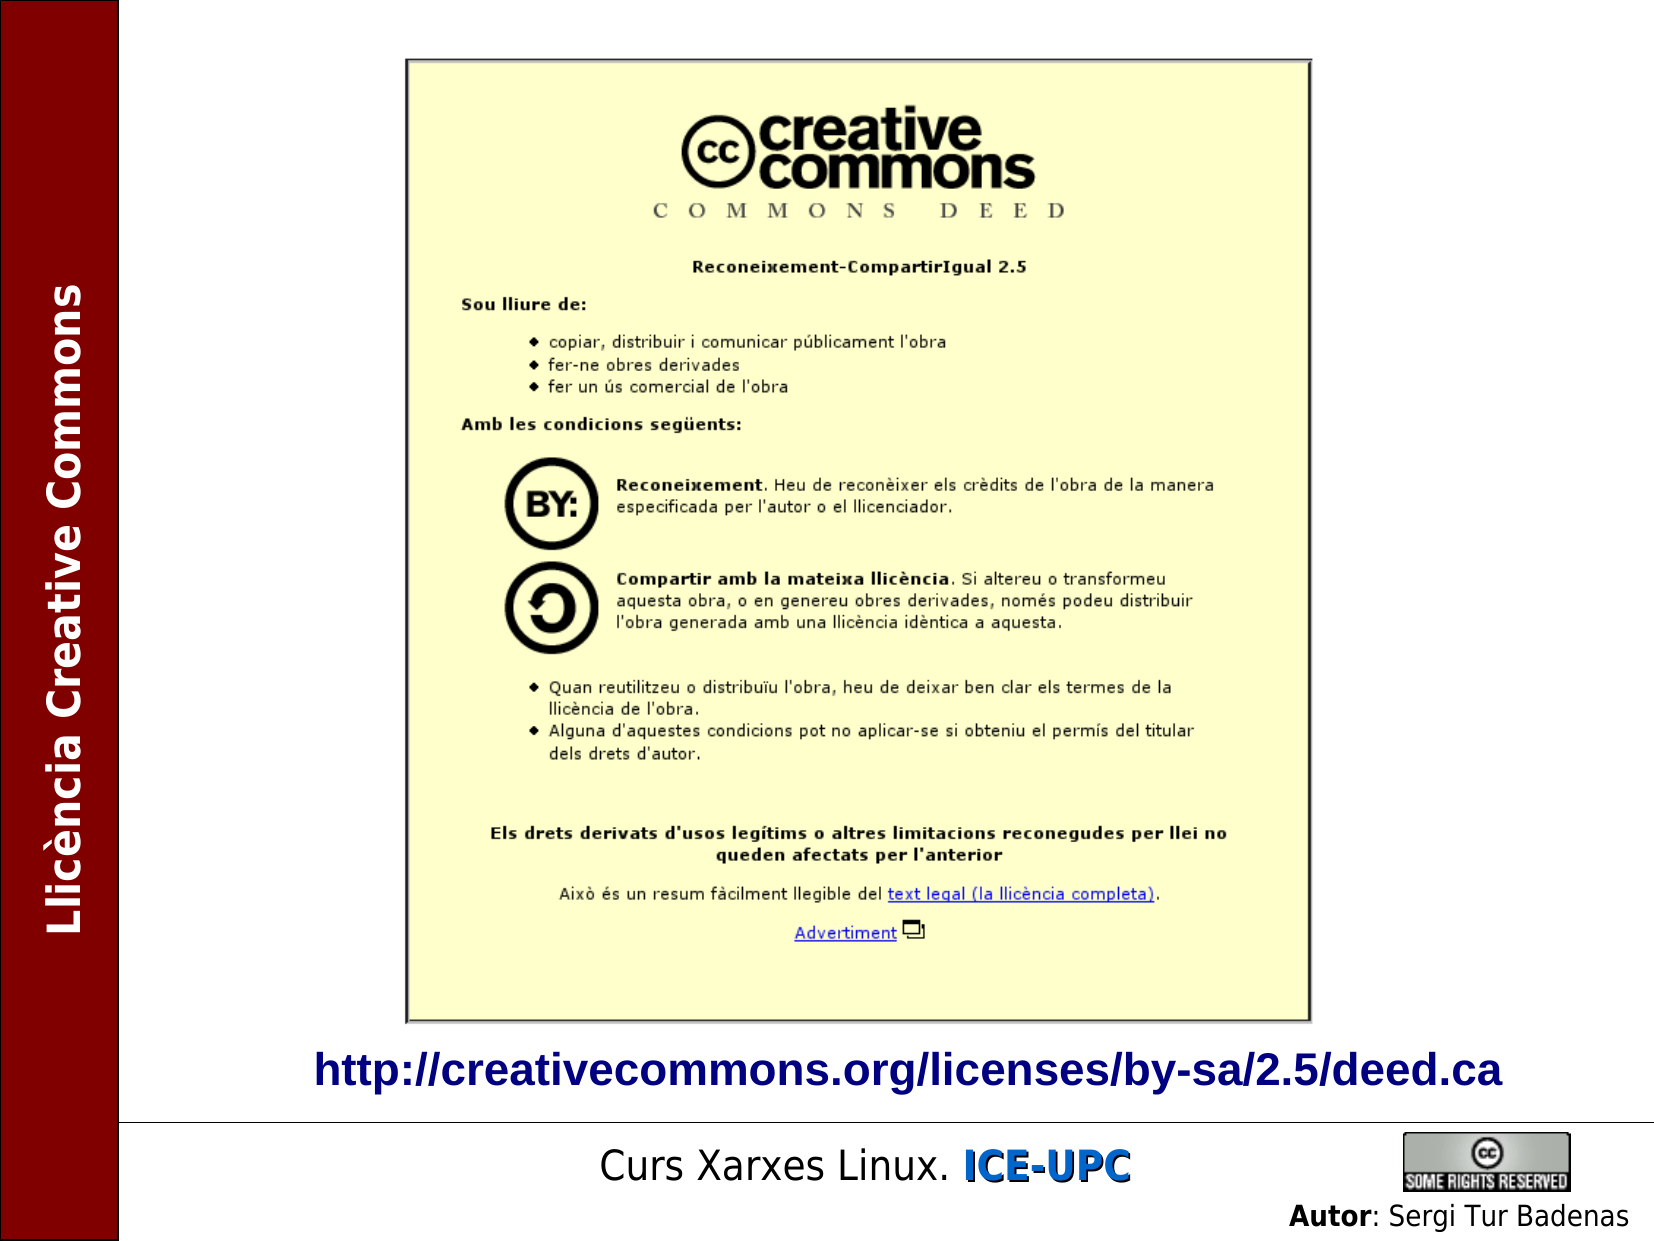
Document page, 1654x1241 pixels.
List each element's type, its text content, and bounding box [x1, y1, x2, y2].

text_box http://creativecommons.org/licenses/by-sa/2.5/deed.ca [298, 1036, 1583, 1103]
picture [401, 56, 1317, 1027]
picture [1403, 1132, 1571, 1192]
